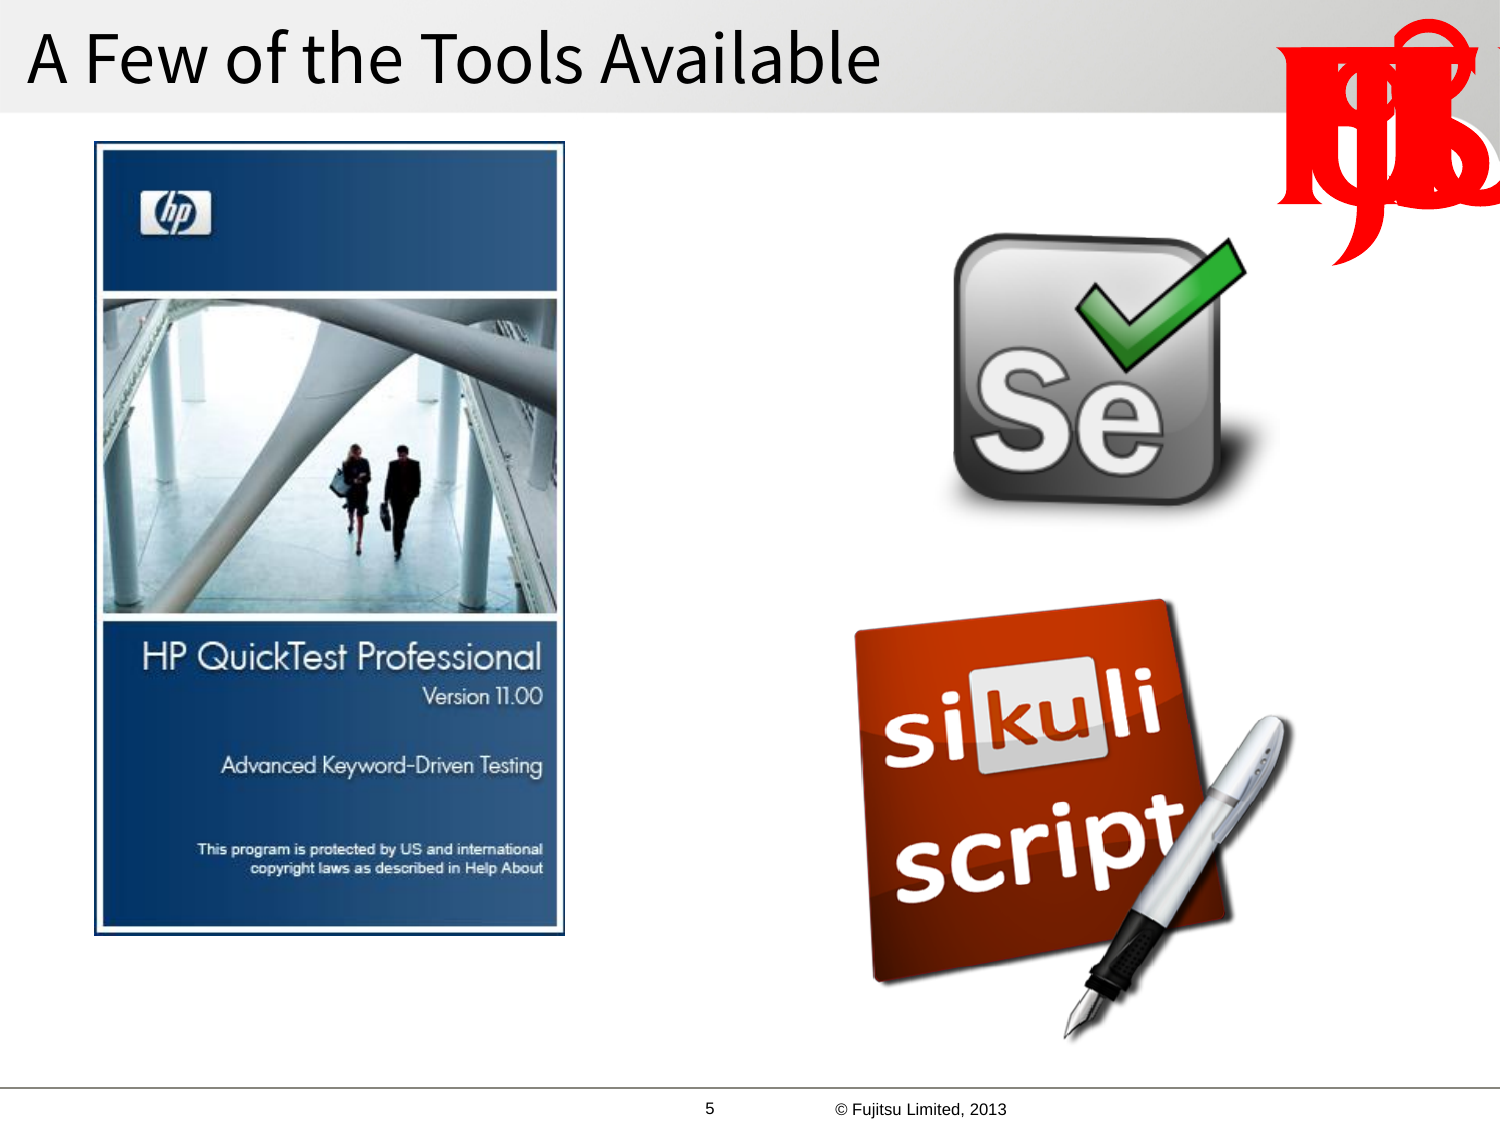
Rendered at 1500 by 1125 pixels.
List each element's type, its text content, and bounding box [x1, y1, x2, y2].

slide_number <number> [705, 1091, 794, 1125]
picture [1403, 33, 1453, 47]
title A Few of the Tools Available [27, 0, 1317, 114]
picture [0, 0, 1286, 936]
picture [1317, 0, 1500, 176]
picture [1452, 151, 1462, 176]
picture [1452, 64, 1458, 79]
picture [1388, 115, 1395, 175]
picture [933, 217, 1280, 532]
picture [1339, 127, 1356, 176]
picture [1346, 74, 1356, 109]
picture [778, 555, 1323, 1049]
